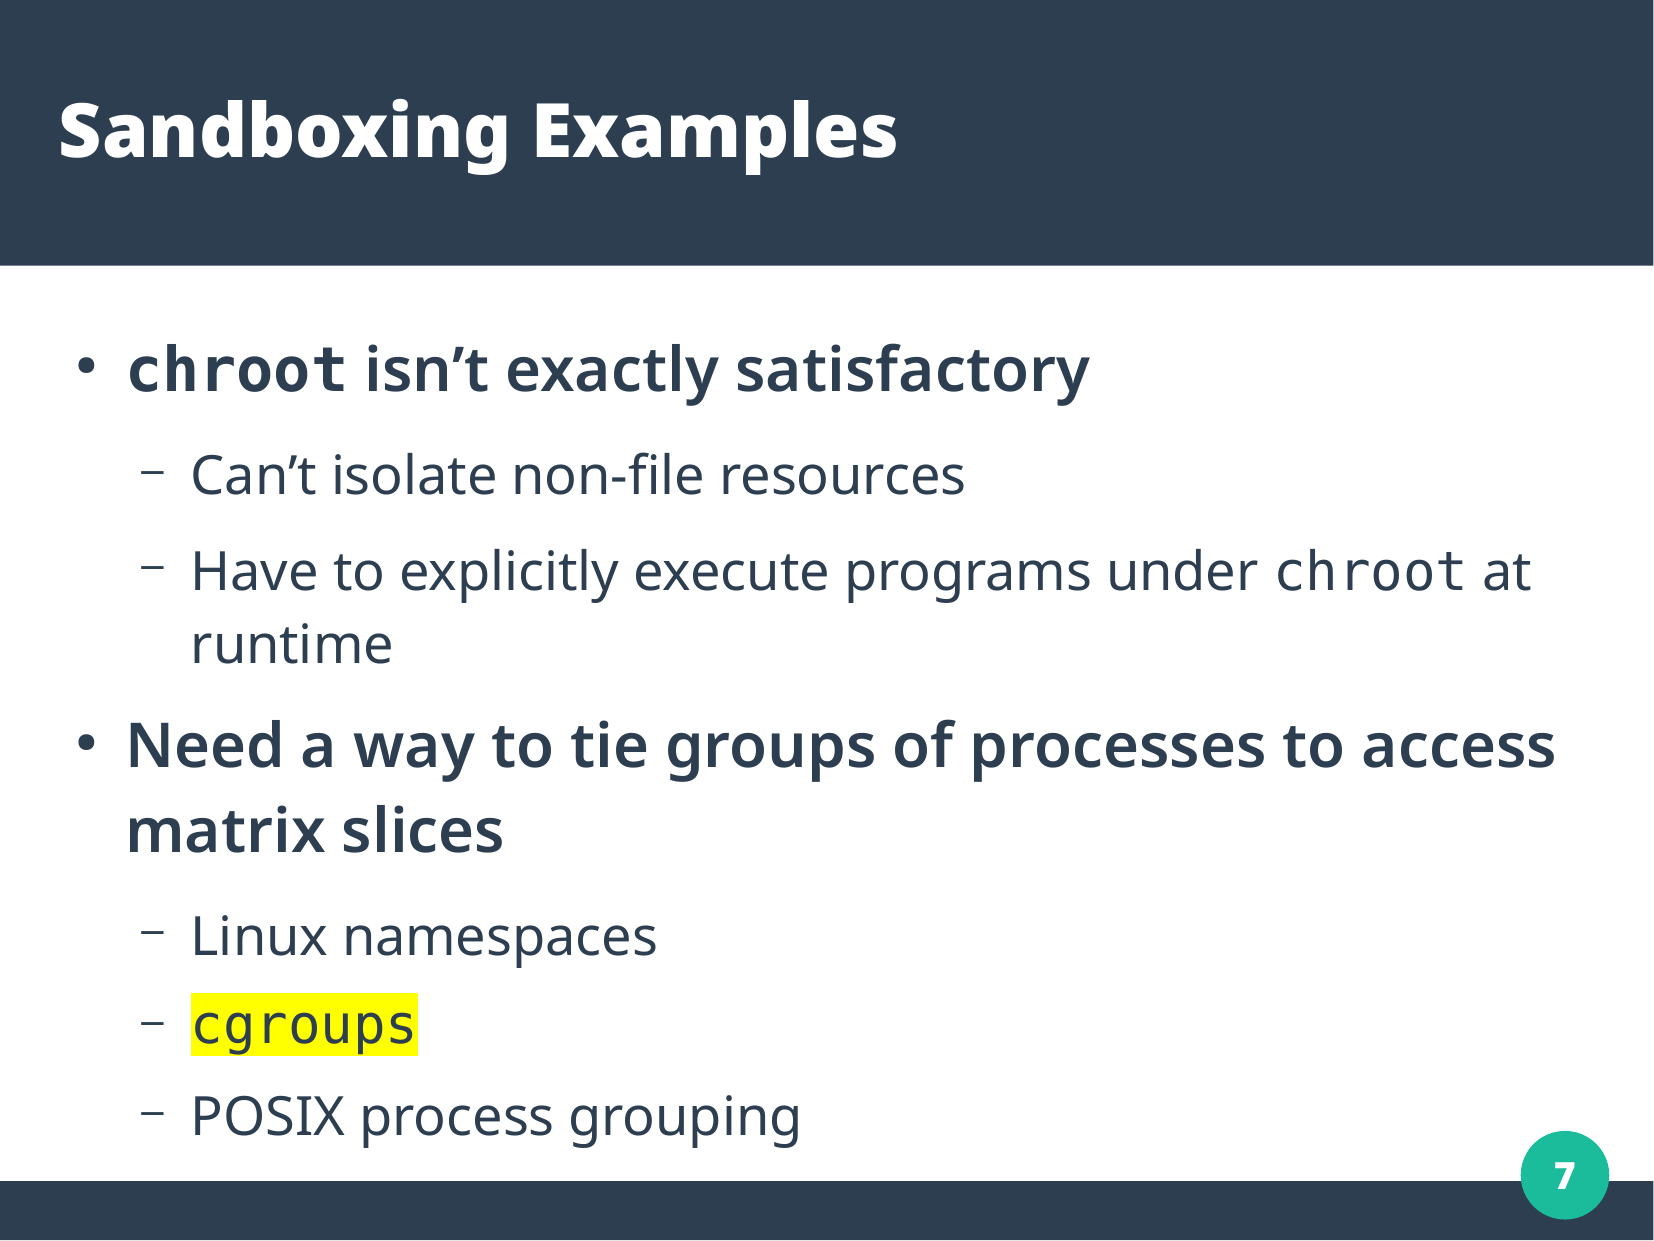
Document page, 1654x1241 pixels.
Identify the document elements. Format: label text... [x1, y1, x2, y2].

list chroot isn’t exactly satisfactory Can’t isolate non-file resources Have to explicitly execute programs under chroot at runtime Need a way to tie groups of processes to access matrix slices Linux namespaces cgroups POSIX process grouping [59, 324, 1595, 1152]
title Sandboxing Examples [59, 49, 1595, 207]
